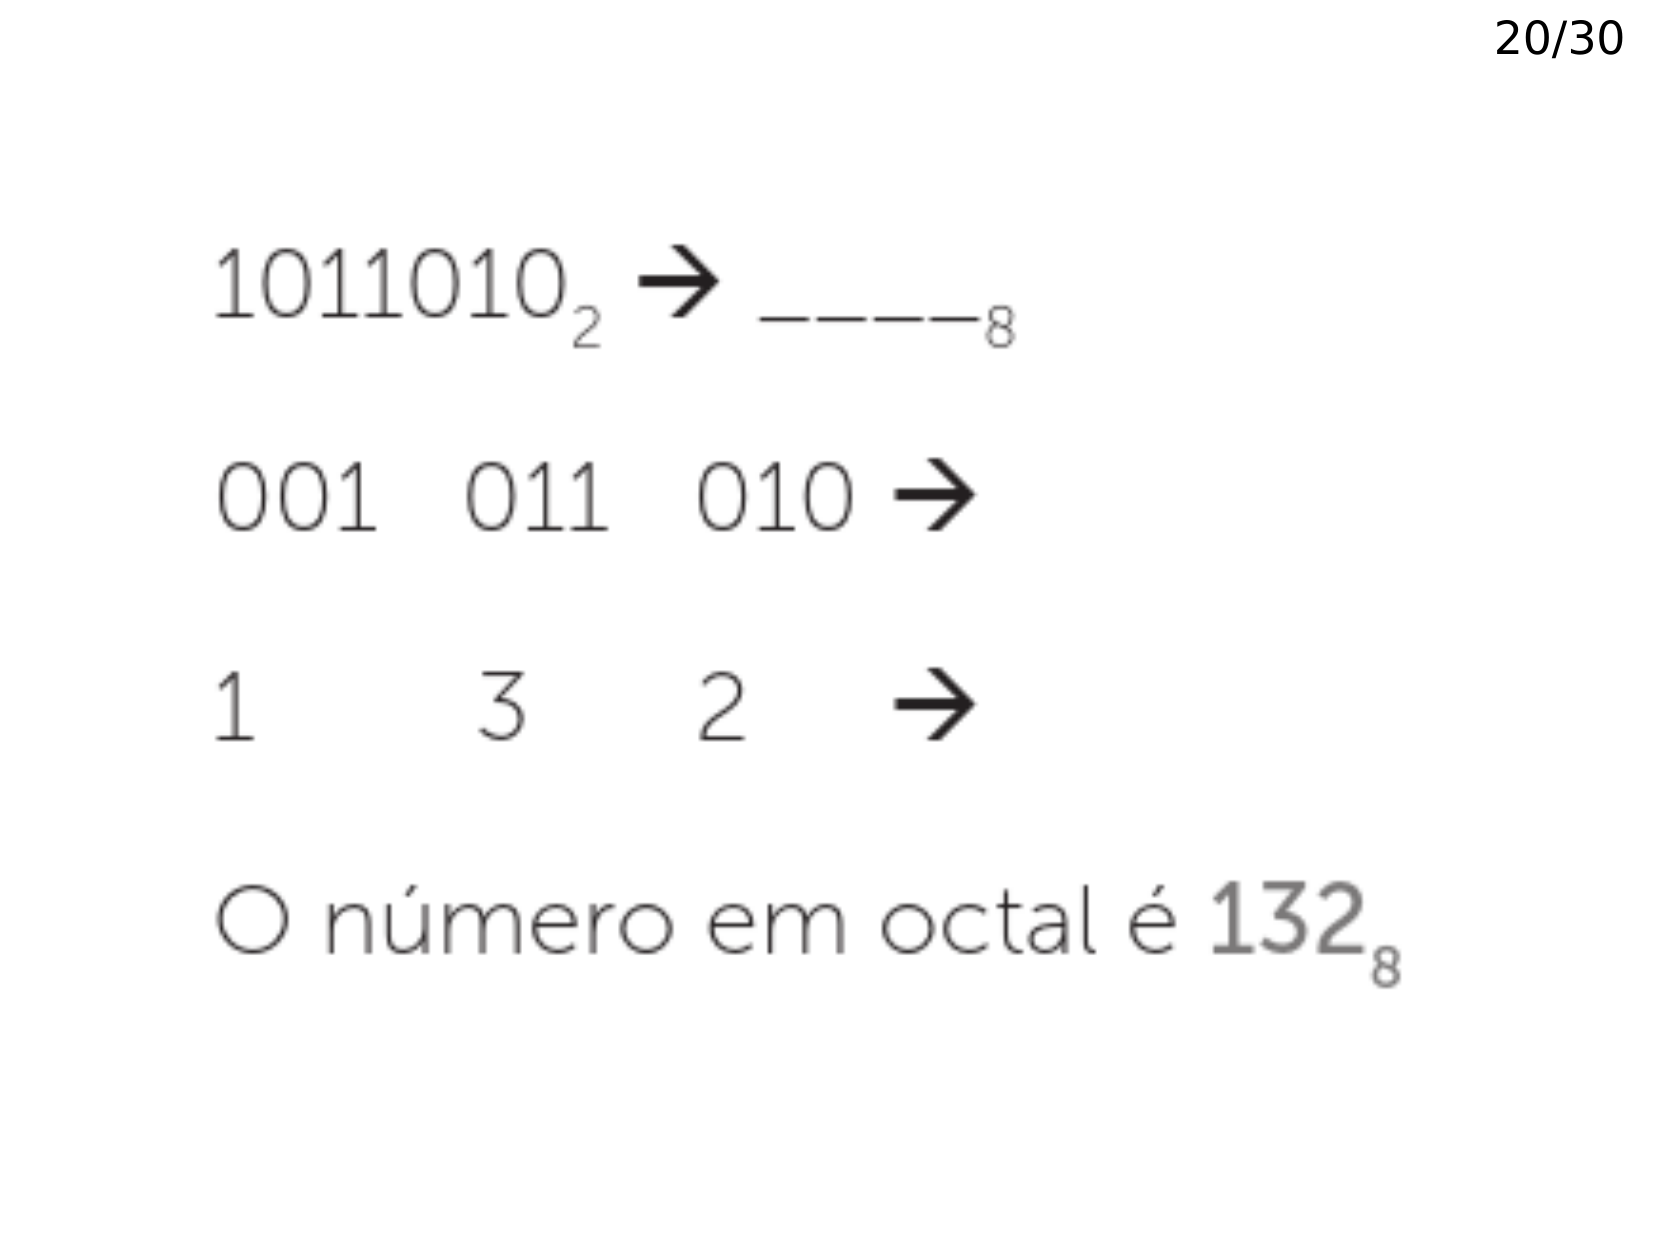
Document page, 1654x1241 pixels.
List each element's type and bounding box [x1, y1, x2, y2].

picture [202, 212, 1432, 1016]
